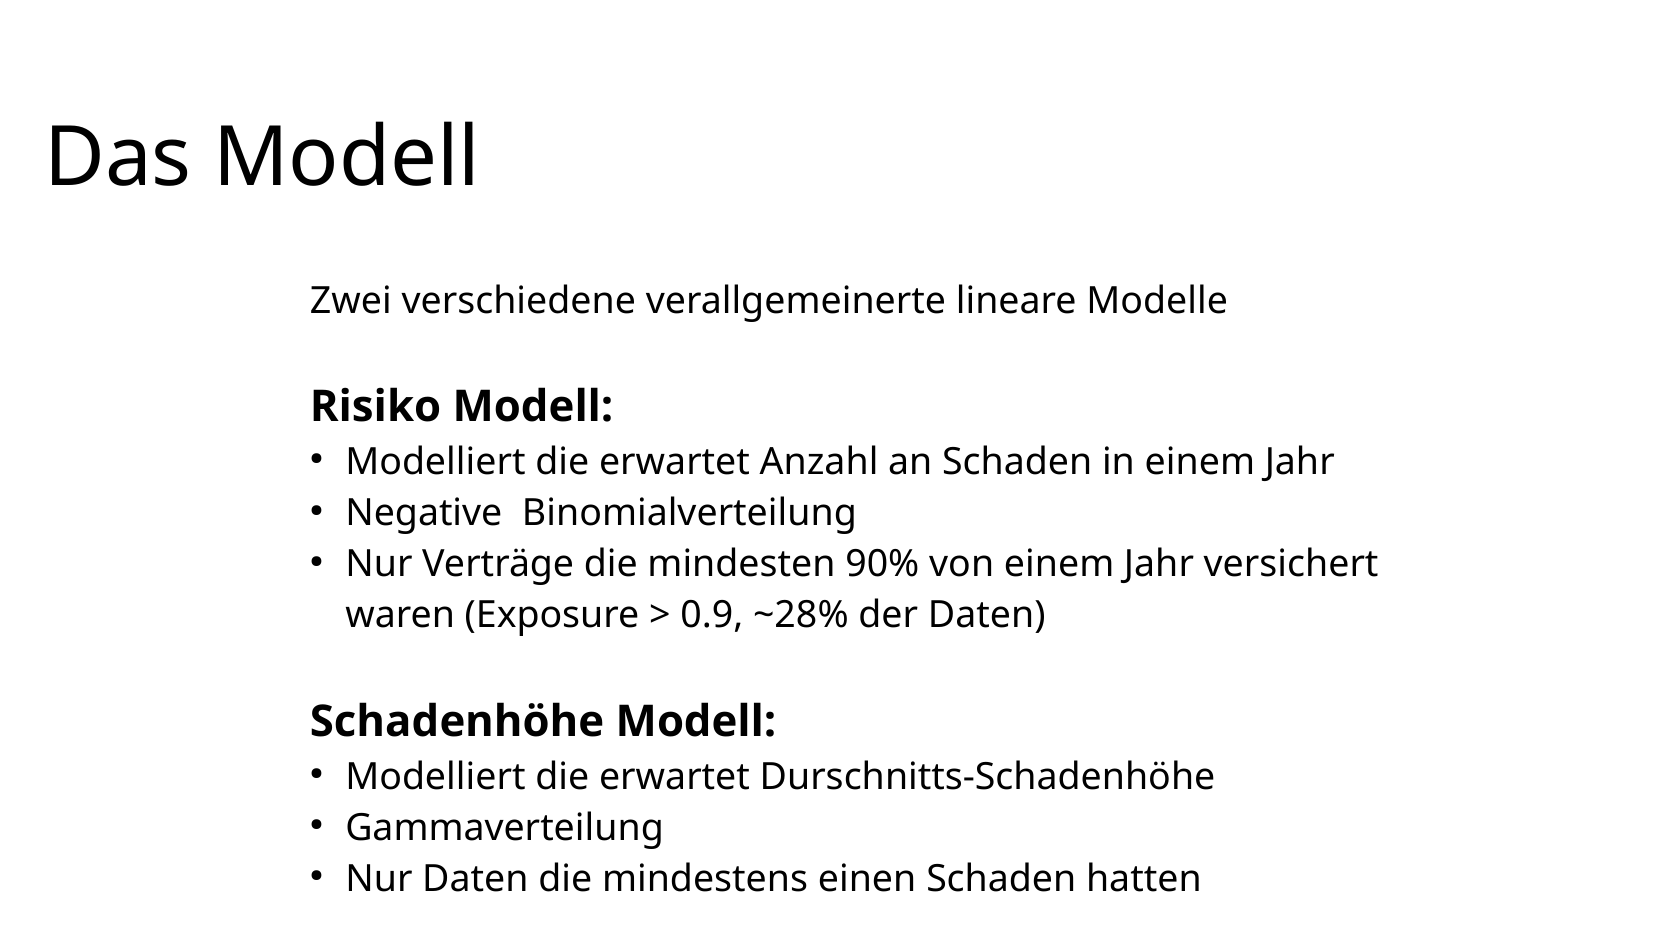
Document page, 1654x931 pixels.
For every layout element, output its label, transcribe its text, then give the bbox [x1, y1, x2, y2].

text_box Zwei verschiedene verallgemeinerte lineare Modelle Risiko Modell: Modelliert die erwartet Anzahl an Schaden in einem Jahr Negative Binomialverteilung Nur Verträge die mindesten 90% von einem Jahr versichert waren (Exposure > 0.9, ~28% der Daten) Schadenhöhe Modell: Modelliert die erwartet Durschnitts-Schadenhöhe Gammaverteilung Nur Daten die mindestens einen Schaden hatten [295, 265, 1477, 845]
text_box Das Modell [29, 88, 1477, 205]
